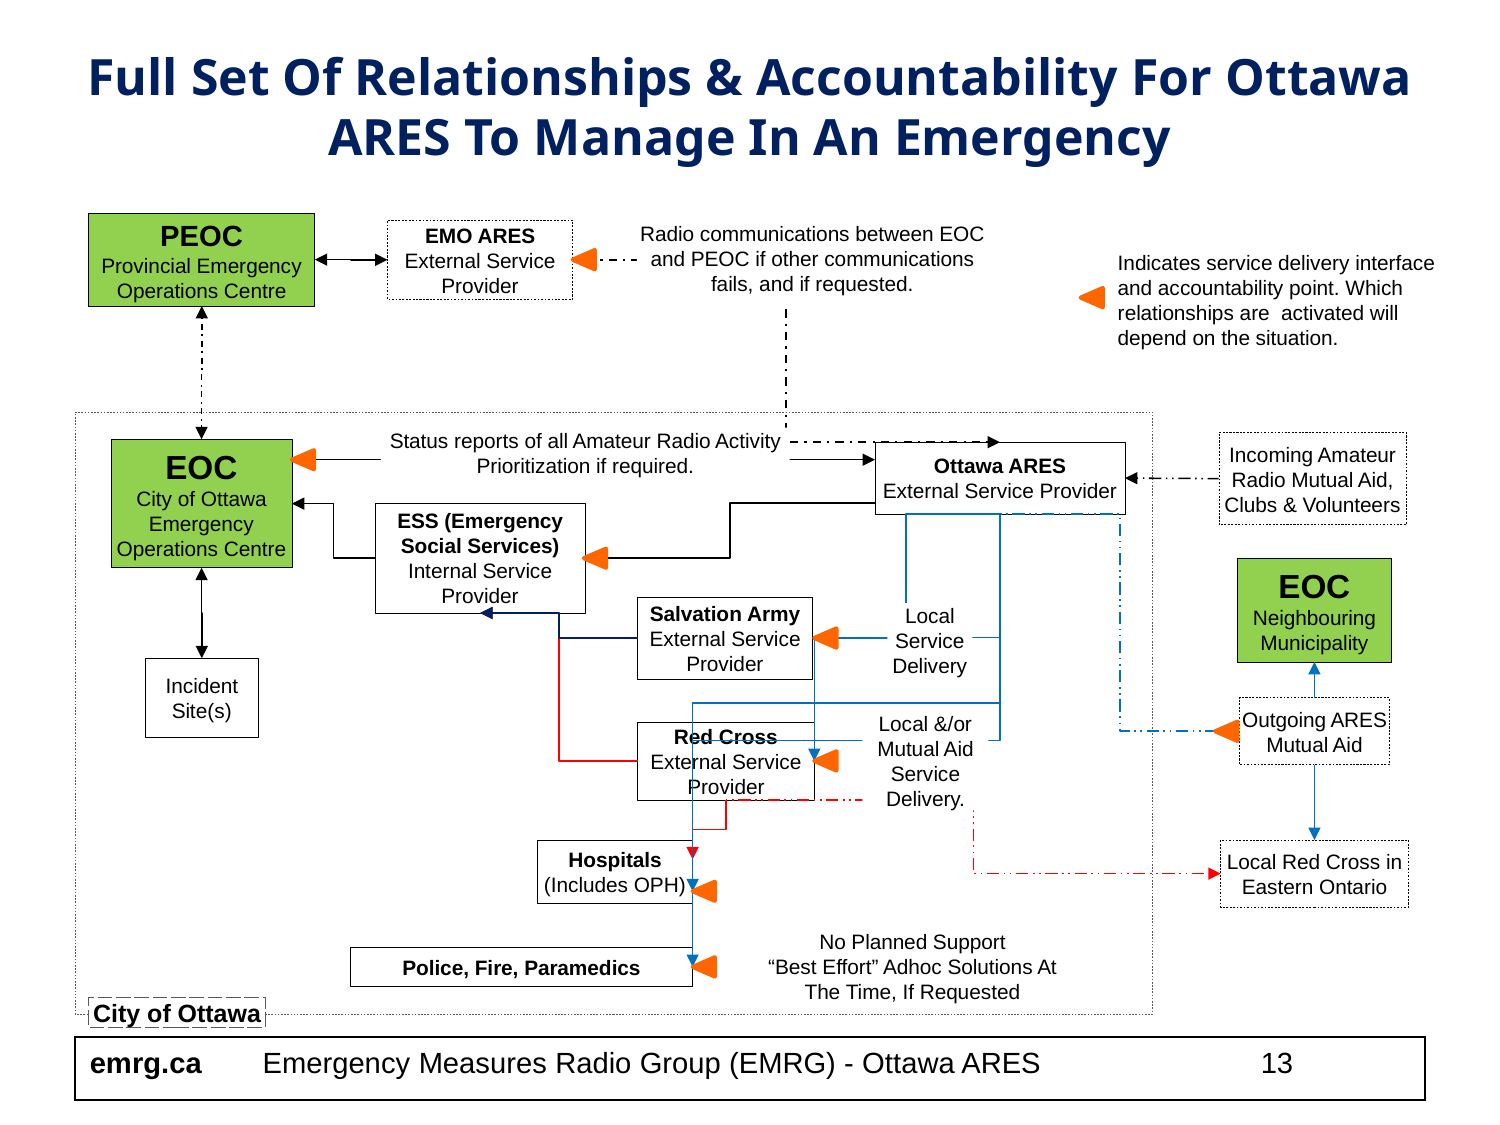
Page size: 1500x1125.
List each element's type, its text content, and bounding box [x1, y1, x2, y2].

text_box [692, 881, 715, 901]
text_box Radio communications between EOC and PEOC if other communications fails, and if requested. [636, 213, 988, 304]
slide_number <number> [1246, 1037, 1425, 1103]
text_box Incoming Amateur Radio Mutual Aid, Clubs & Volunteers [1218, 432, 1407, 525]
text_box Local &/or Mutual Aid Service Delivery. [862, 710, 989, 811]
text_box PEOC Provincial Emergency Operations Centre [88, 213, 315, 306]
text_box [291, 450, 315, 470]
text_box EOC City of Ottawa Emergency Operations Centre [111, 439, 292, 568]
text_box Indicates service delivery interface and accountability point. Which relationships are activated will depend on the situation. [1102, 242, 1453, 358]
text_box [814, 628, 837, 648]
text_box Hospitals (Includes OPH) [537, 840, 692, 904]
text_box EMO ARES External Service Provider [387, 220, 573, 300]
text_box Status reports of all Amateur Radio Activity Prioritization if required. [380, 427, 790, 478]
text_box [692, 957, 715, 977]
title Full Set Of Relationships & Accountability For Ottawa ARES To Manage In An Emergency [75, 37, 1425, 188]
text_box City of Ottawa [88, 997, 266, 1028]
text_box Police, Fire, Paramedics [350, 947, 693, 987]
text_box [572, 250, 595, 270]
text_box Red Cross External Service Provider [693, 721, 814, 740]
text_box Red Cross External Service Provider [637, 721, 692, 800]
text_box [1080, 288, 1102, 307]
text_box No Planned Support “Best Effort” Adhoc Solutions At The Time, If Requested [762, 921, 1063, 1012]
footer Emergency Measures Radio Group (EMRG) - Ottawa ARES [247, 1037, 1238, 1103]
text_box [814, 751, 837, 771]
text_box Red Cross External Service Provider [693, 741, 815, 800]
text_box Outgoing ARES Mutual Aid [1239, 697, 1390, 765]
text_box Local Service Delivery [887, 603, 973, 679]
text_box [583, 548, 607, 568]
text_box [1215, 721, 1238, 741]
text_box EOC Neighbouring Municipality [1237, 557, 1392, 662]
text_box Salvation Army External Service Provider [637, 596, 813, 679]
text_box Incident Site(s) [145, 658, 259, 738]
text_box Ottawa ARES External Service Provider [875, 442, 1125, 515]
text_box ESS (Emergency Social Services) Internal Service Provider [375, 502, 586, 613]
text_box Local Red Cross in Eastern Ontario [1220, 840, 1409, 908]
